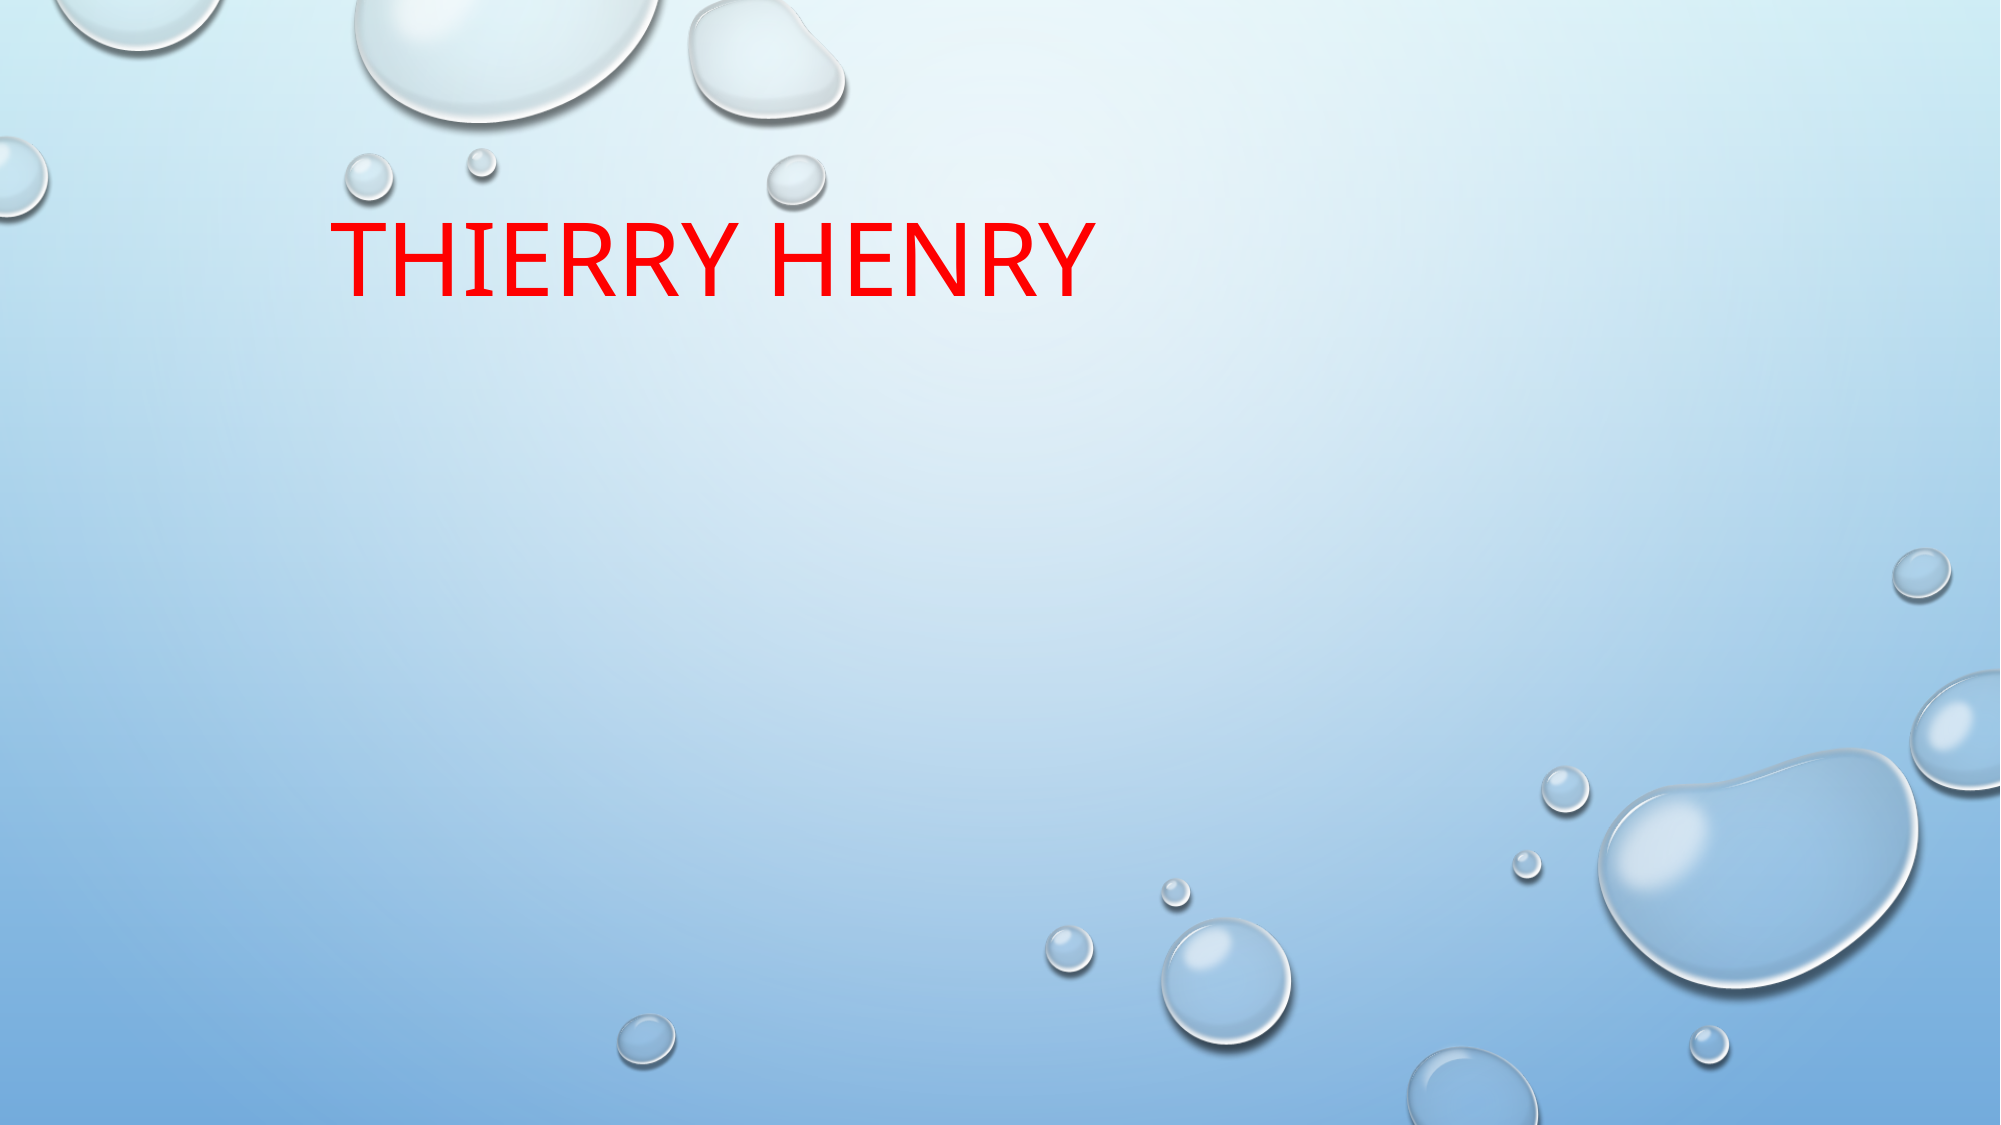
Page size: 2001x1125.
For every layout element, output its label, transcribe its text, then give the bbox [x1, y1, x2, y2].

title THIERRY HENRY [282, 174, 1145, 327]
subtitle [1387, 755, 1713, 872]
